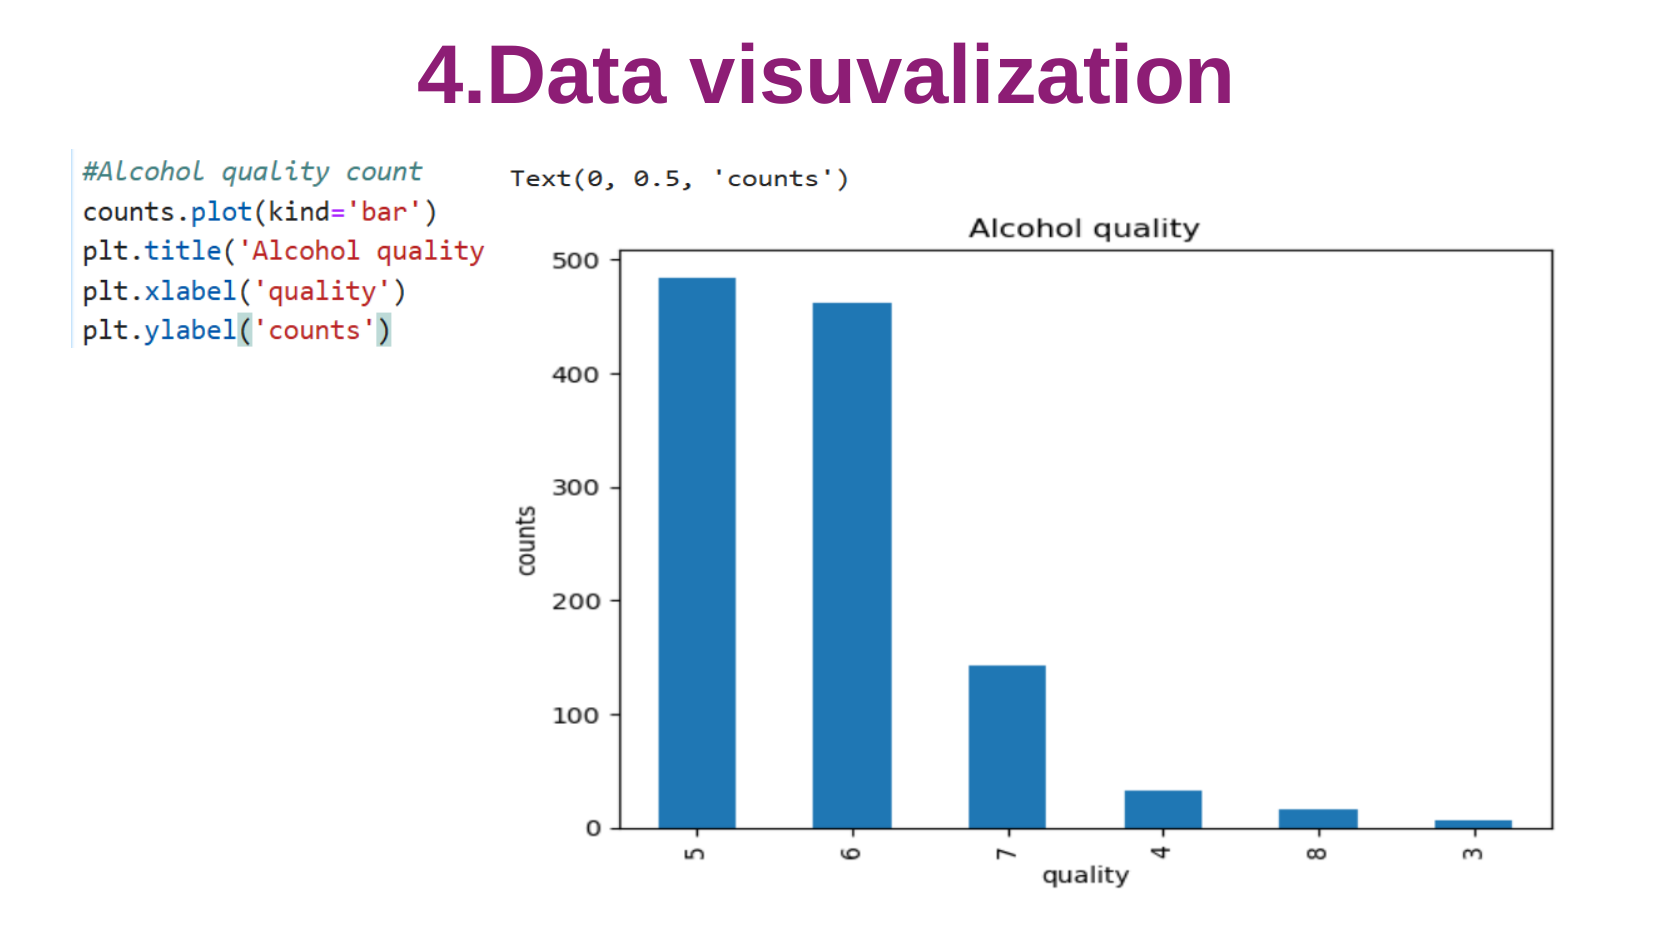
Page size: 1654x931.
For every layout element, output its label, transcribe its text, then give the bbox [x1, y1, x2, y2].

title 4.Data visuvalization [82, 28, 1571, 158]
picture [71, 149, 1576, 901]
